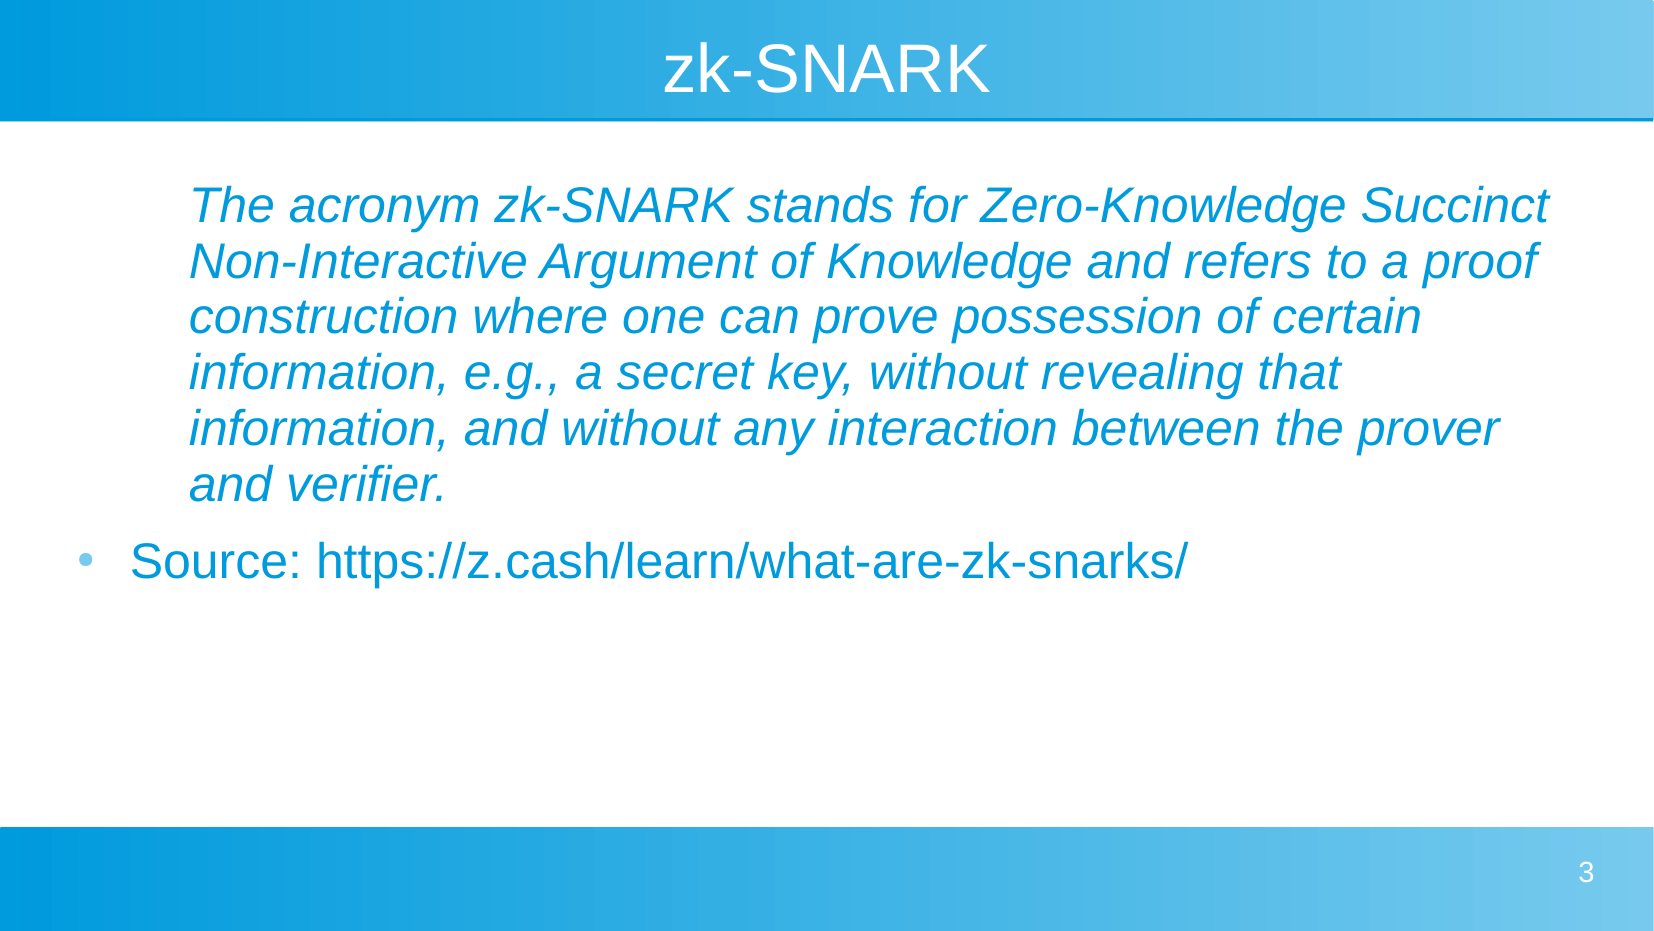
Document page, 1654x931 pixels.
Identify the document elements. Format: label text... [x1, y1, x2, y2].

title zk-SNARK [59, 29, 1595, 108]
list The acronym zk-SNARK stands for Zero-Knowledge Succinct Non-Interactive Argument of Knowledge and refers to a proof construction where one can prove possession of certain information, e.g., a secret key, without revealing that information, and without any interaction between the prover and verifier. Source: https://z.cash/learn/what-are-zk-snarks/ [59, 177, 1595, 768]
